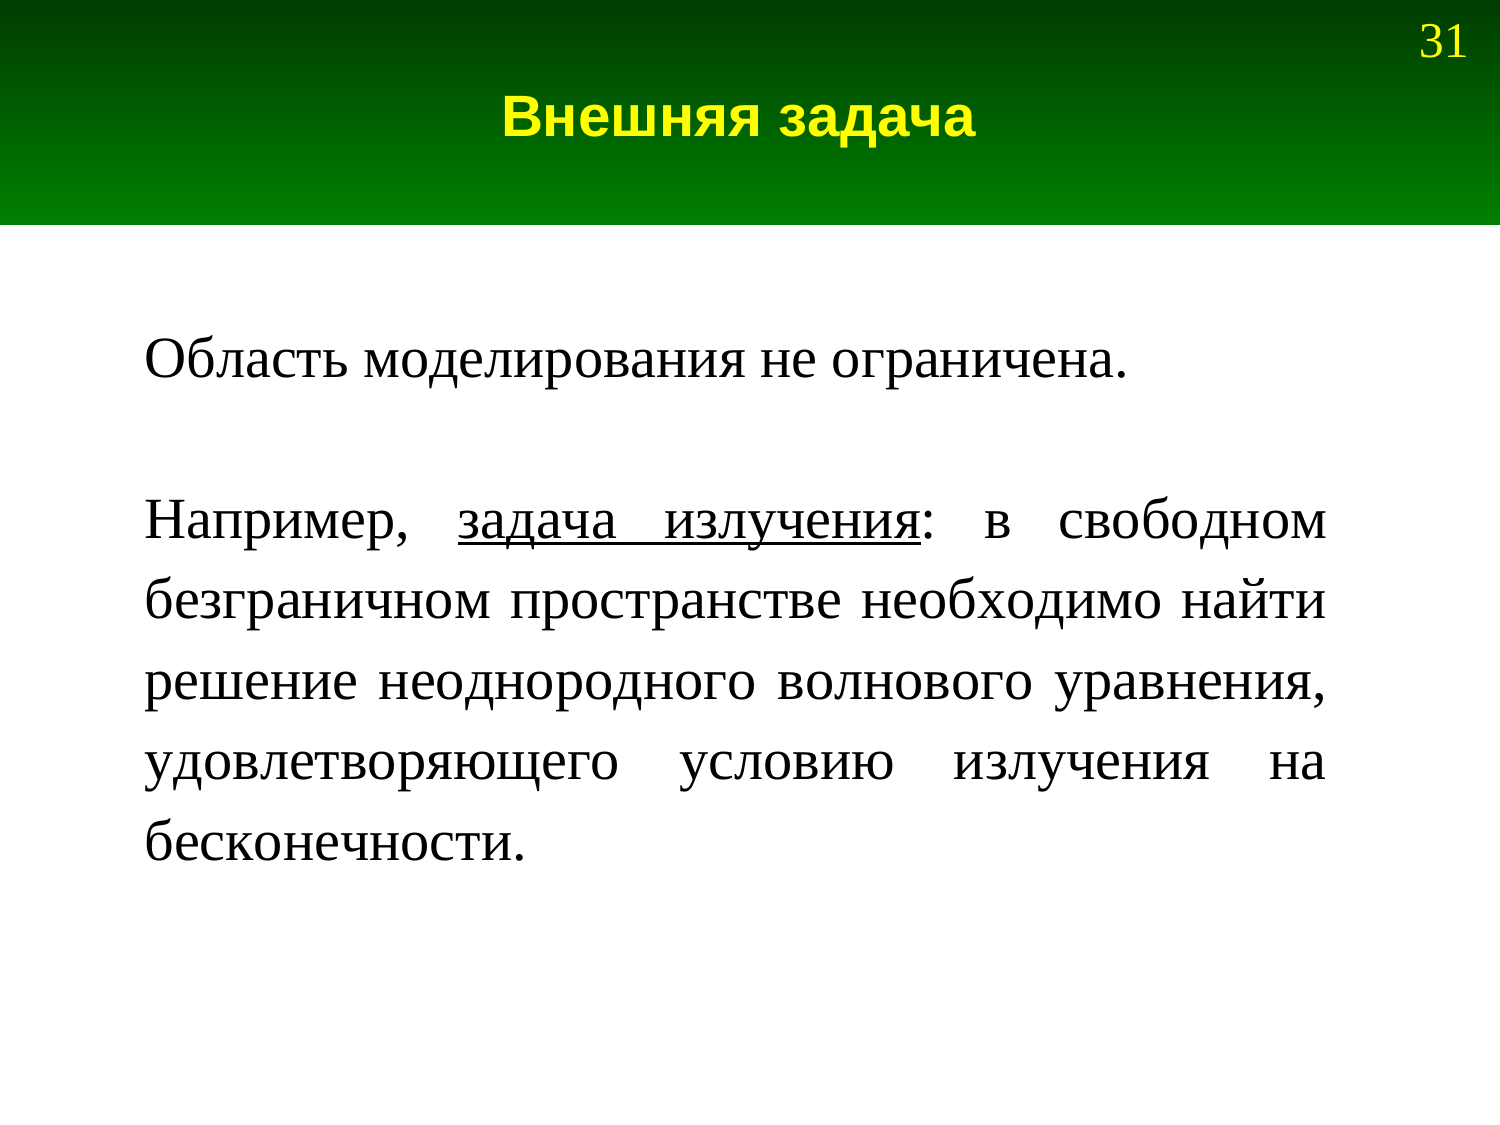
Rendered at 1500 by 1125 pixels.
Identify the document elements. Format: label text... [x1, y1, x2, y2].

title Внешняя задача [88, 18, 1389, 207]
text_box Область моделирования не ограничена. Например, задача излучения: в свободном безграничном пространстве необходимо найти решение неоднородного волнового уравнения, удовлетворяющего условию излучения на бесконечности. [129, 301, 1371, 922]
